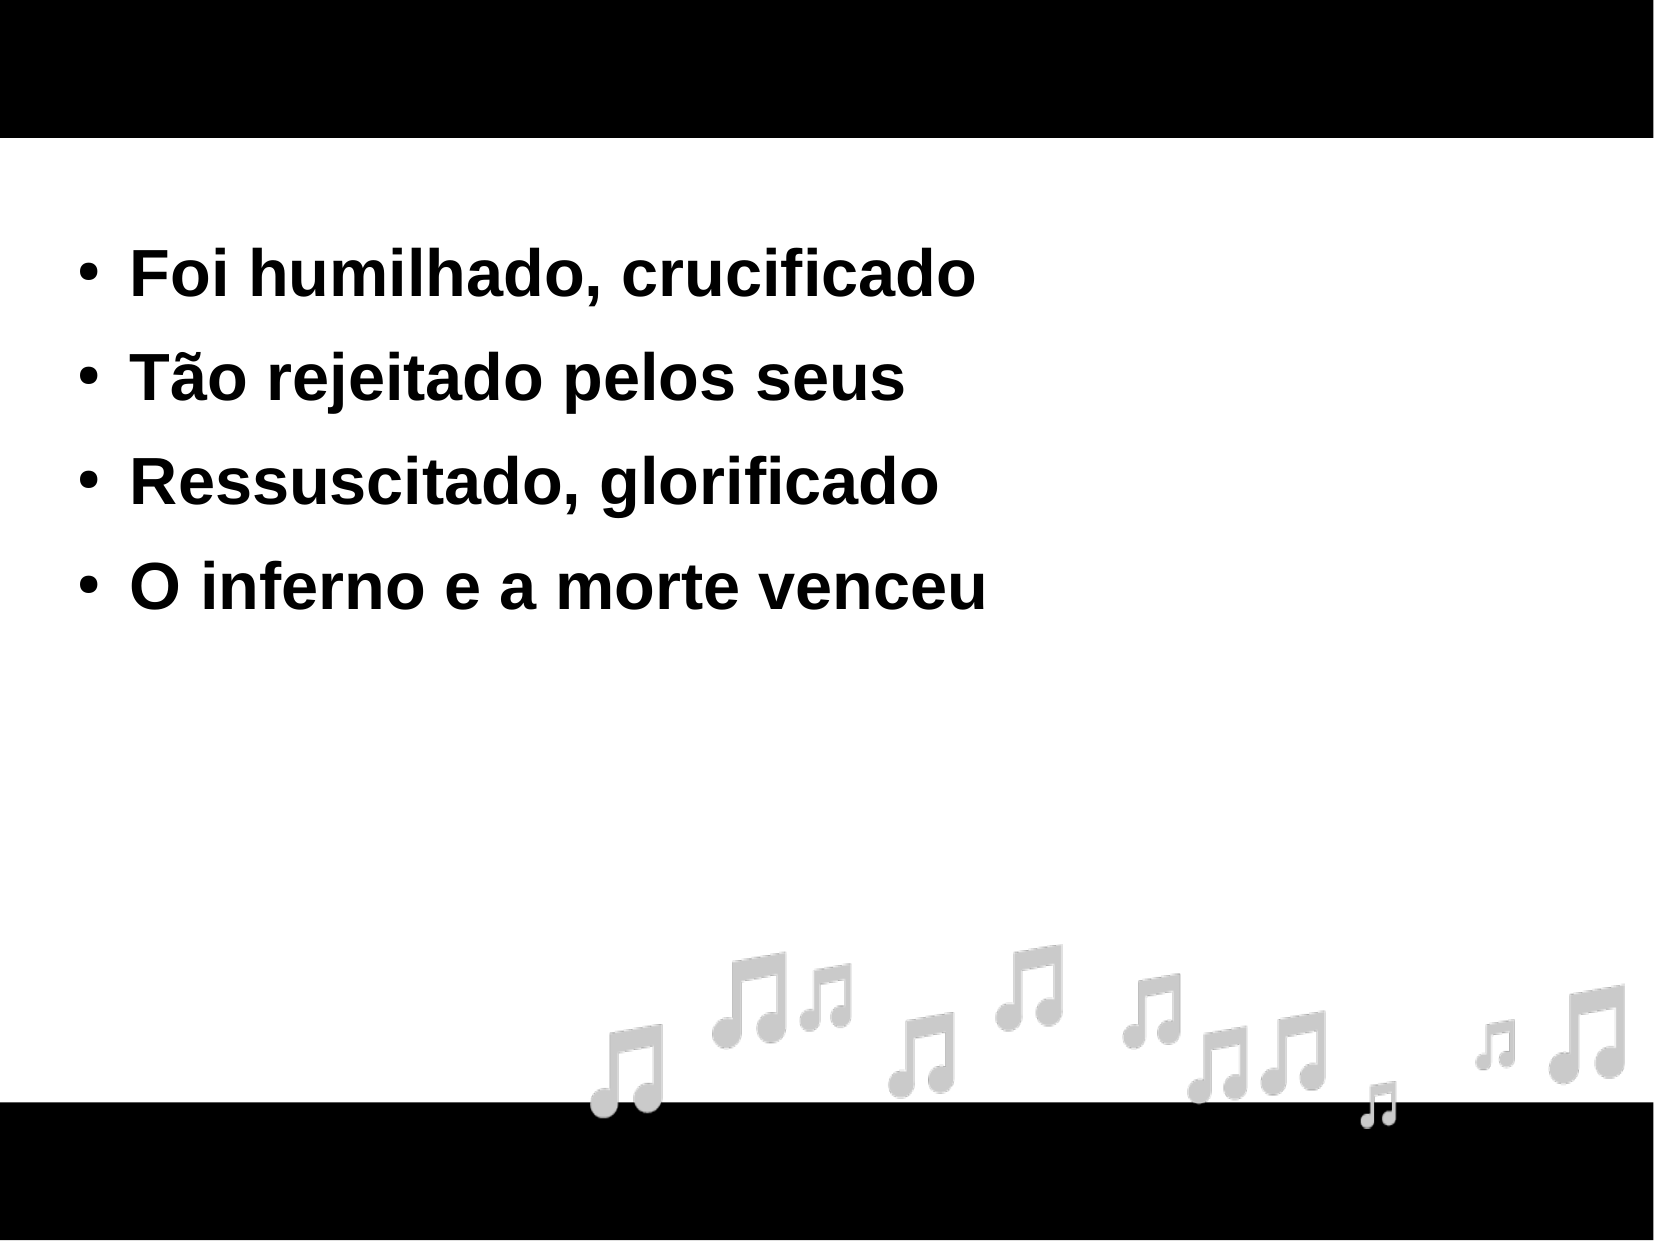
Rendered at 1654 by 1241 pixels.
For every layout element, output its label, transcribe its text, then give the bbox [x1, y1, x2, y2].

list Foi humilhado, crucificado Tão rejeitado pelos seus Ressuscitado, glorificado O inferno e a morte venceu [59, 236, 1595, 1024]
